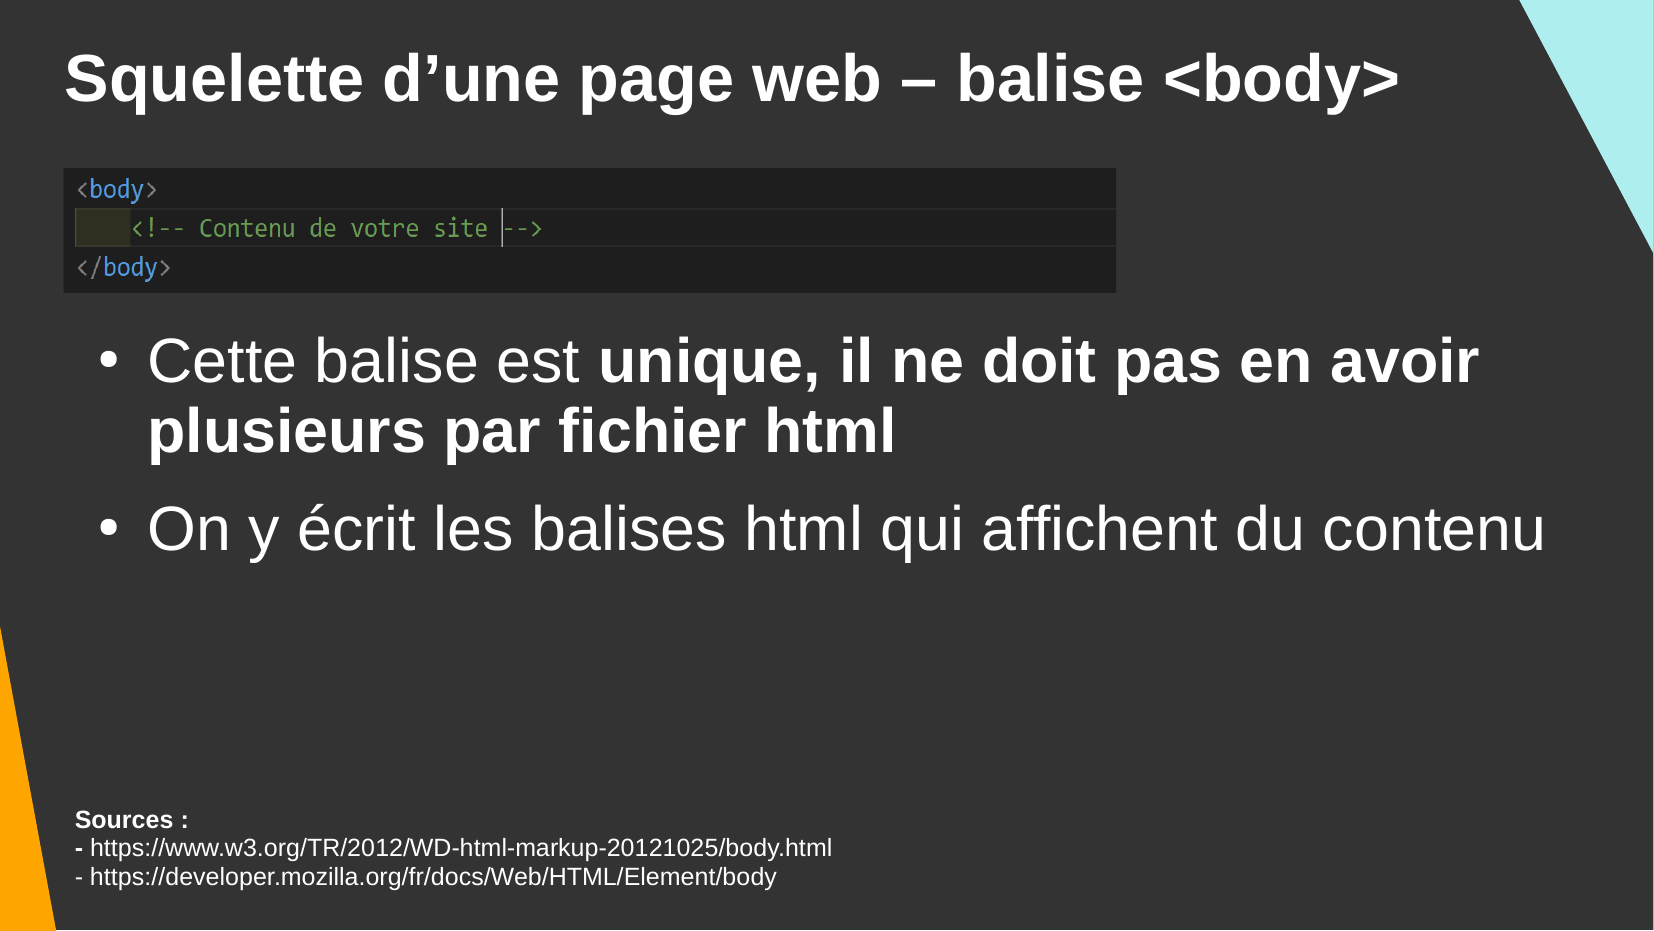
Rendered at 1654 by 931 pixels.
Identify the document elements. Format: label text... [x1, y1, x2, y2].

text_box [0, 626, 57, 931]
text_box [1519, 0, 1654, 255]
picture [63, 168, 1117, 293]
list Cette balise est unique, il ne doit pas en avoir plusieurs par fichier html On y écrit les balises html qui affichent du contenu [80, 326, 1635, 621]
text_box Sources : - https://www.w3.org/TR/2012/WD-html-markup-20121025/body.html - https://developer.mozilla.org/fr/docs/Web/HTML/Element/body [59, 798, 1546, 931]
title Squelette d’une page web – balise <body> [64, 40, 1553, 125]
